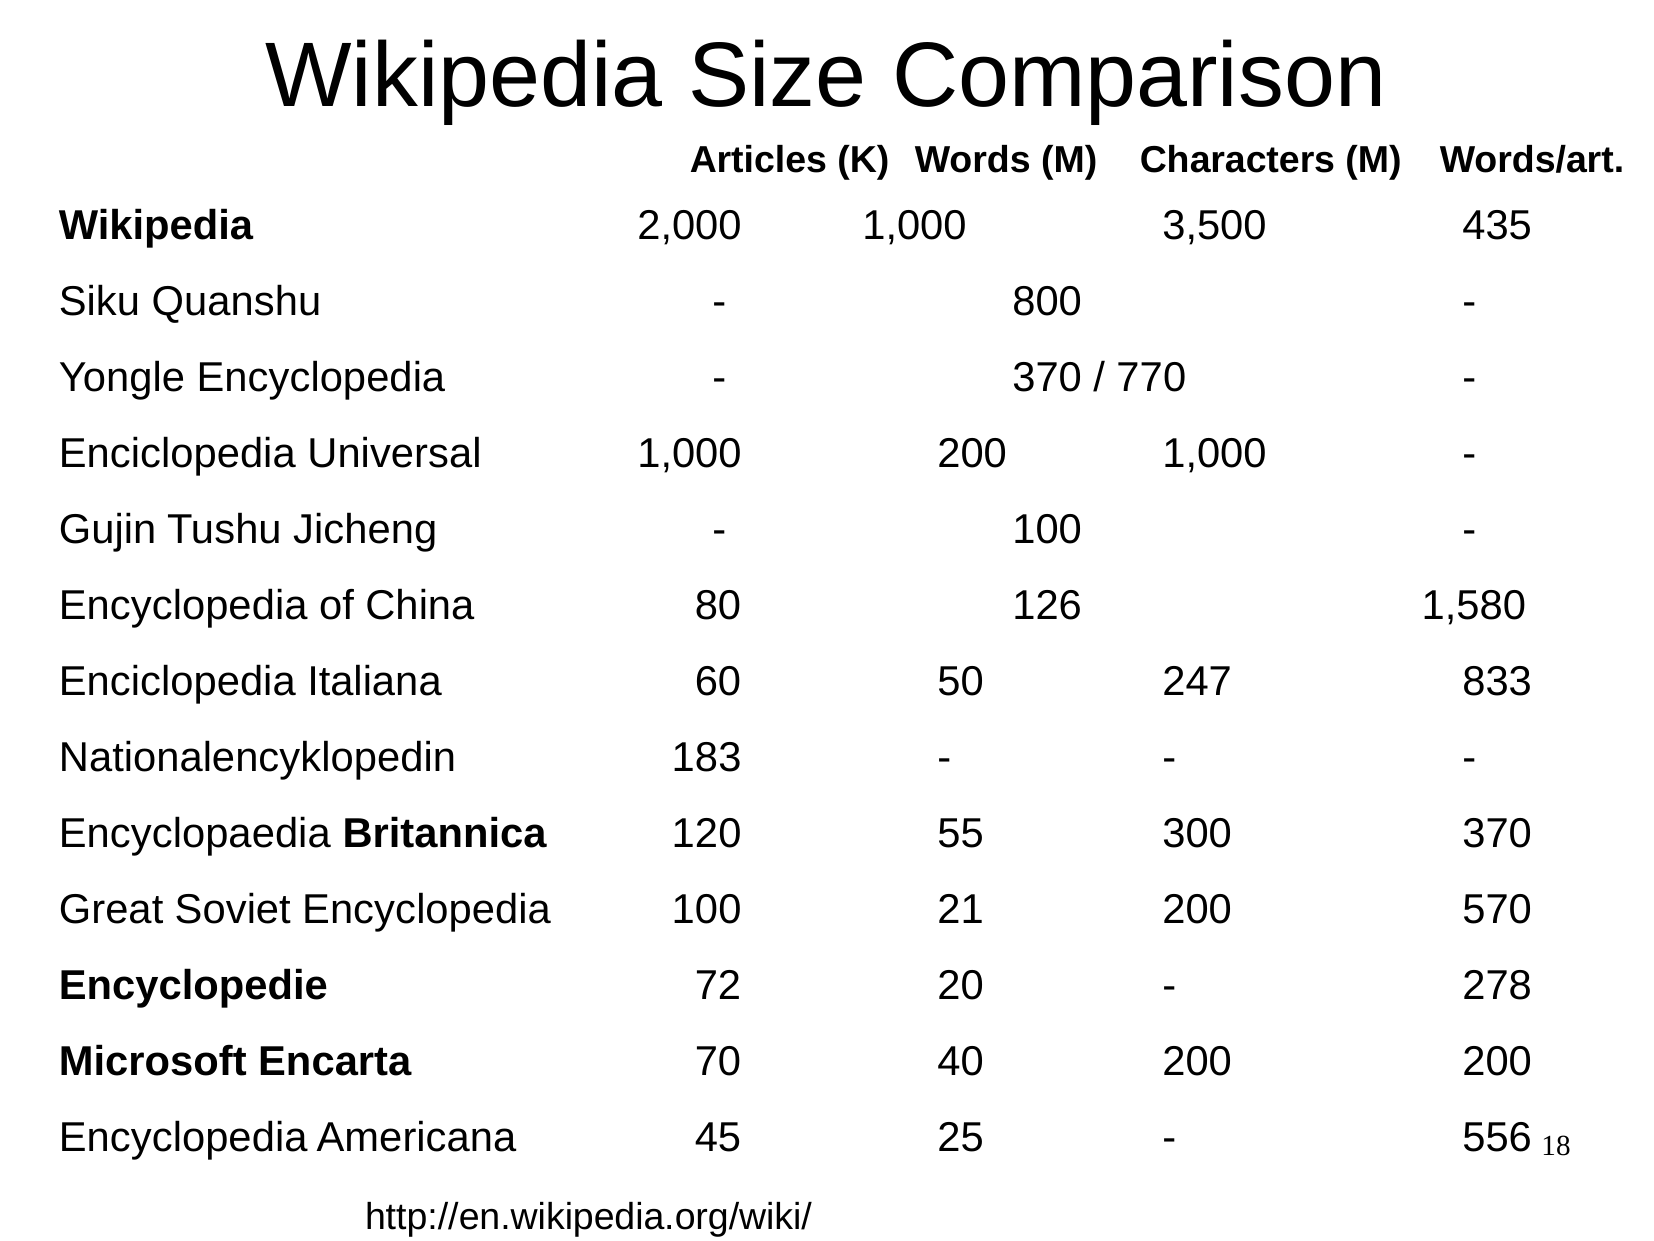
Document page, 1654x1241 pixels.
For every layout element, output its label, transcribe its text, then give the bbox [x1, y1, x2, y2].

list Wikipedia 2,000 1,000 3,500 435 Siku Quanshu - 800 - Yongle Encyclopedia - 370 / 770 - Enciclopedia Universal 1,000 200 1,000 - Gujin Tushu Jicheng - 100 - Encyclopedia of China 80 126 1,580 Enciclopedia Italiana 60 50 247 833 Nationalencyklopedin 183 - - - Encyclopaedia Britannica 120 55 300 370 Great Soviet Encyclopedia 100 21 200 570 Encyclopedie 72 20 - 278 Microsoft Encarta 70 40 200 200 Encyclopedia Americana 45 25 - 556 [41, 201, 1613, 1169]
text_box Articles (K) Words (M) Characters (M) Words/art. [675, 131, 1654, 190]
text_box http://en.wikipedia.org/wiki/Wikipedia:Size_comparisons [350, 1188, 1304, 1241]
title Wikipedia Size Comparison [82, 19, 1571, 131]
